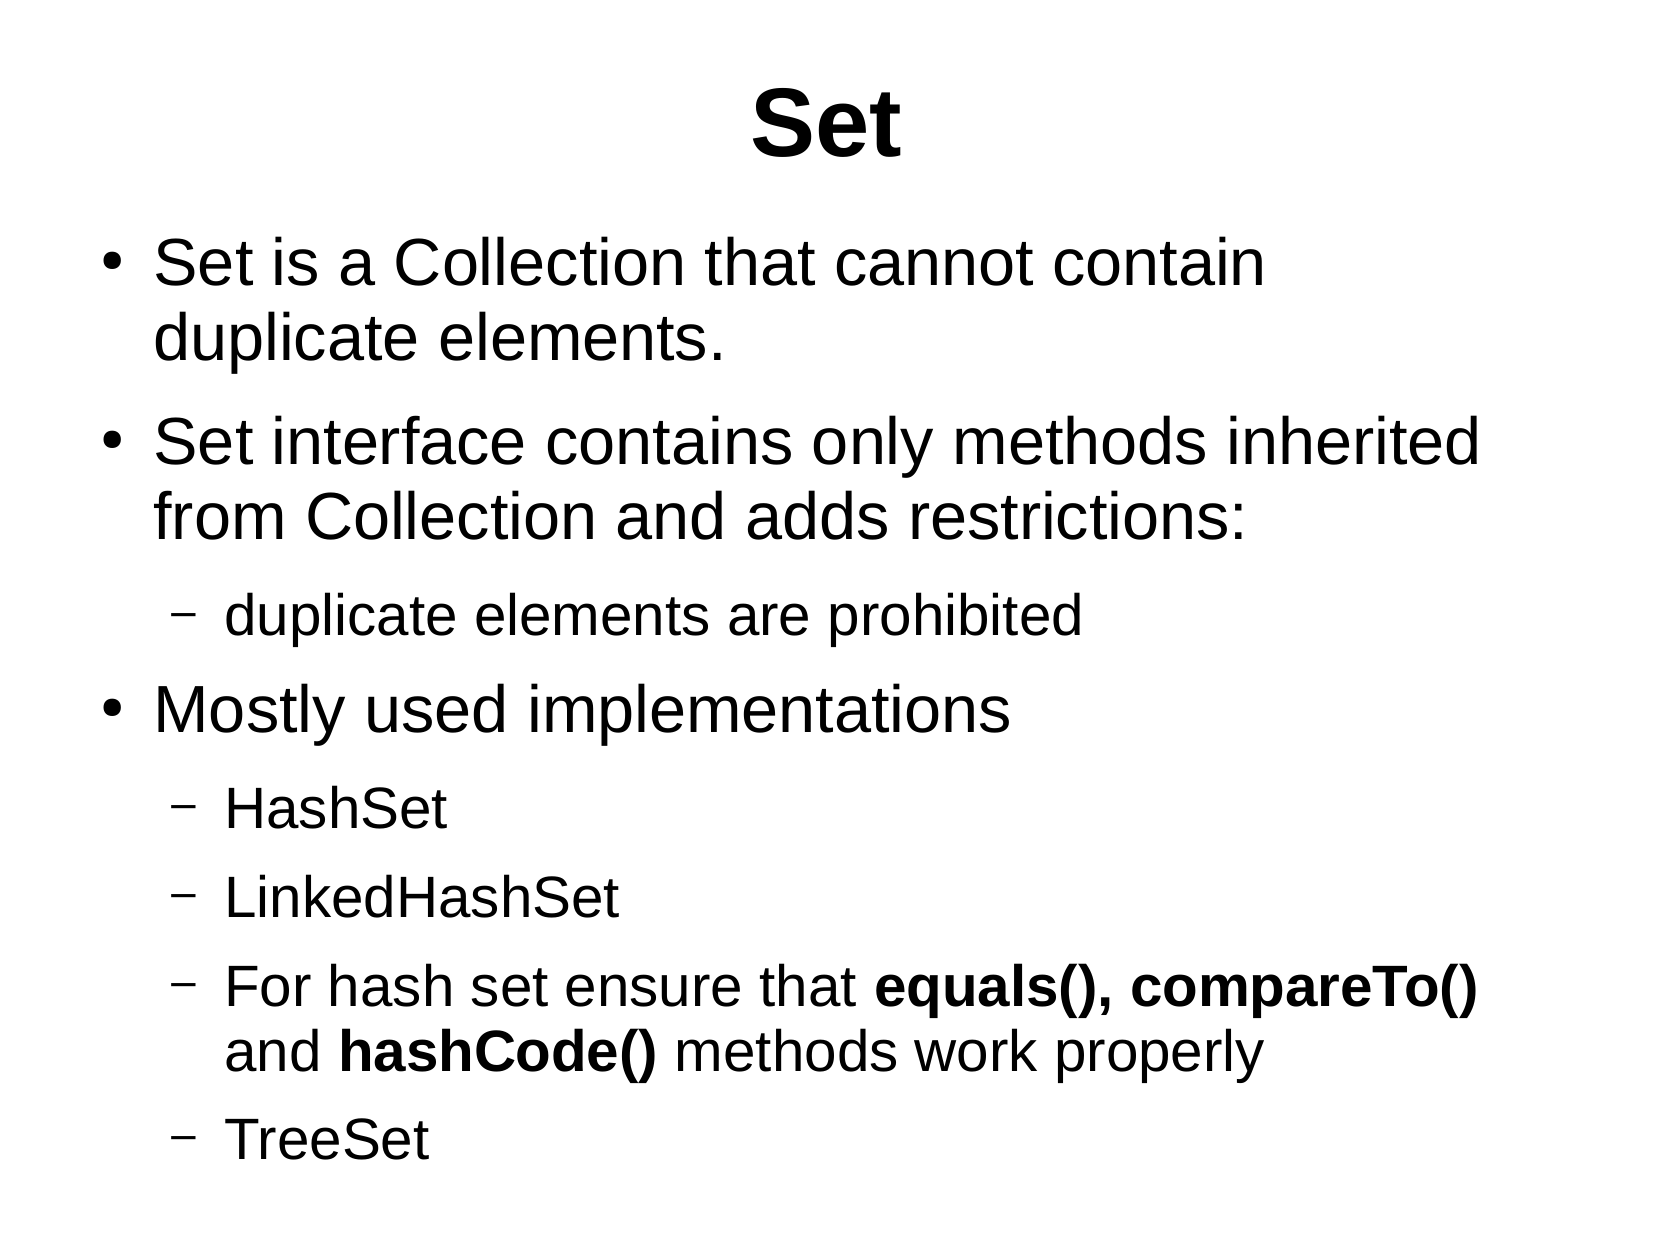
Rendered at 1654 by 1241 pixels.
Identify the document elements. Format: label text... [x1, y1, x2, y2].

title Set [82, 49, 1571, 196]
list Set is a Collection that cannot contain duplicate elements. Set interface contains only methods inherited from Collection and adds restrictions: duplicate elements are prohibited Mostly used implementations HashSet LinkedHashSet For hash set ensure that equals(), compareTo() and hashCode() methods work properly TreeSet [82, 225, 1538, 1186]
